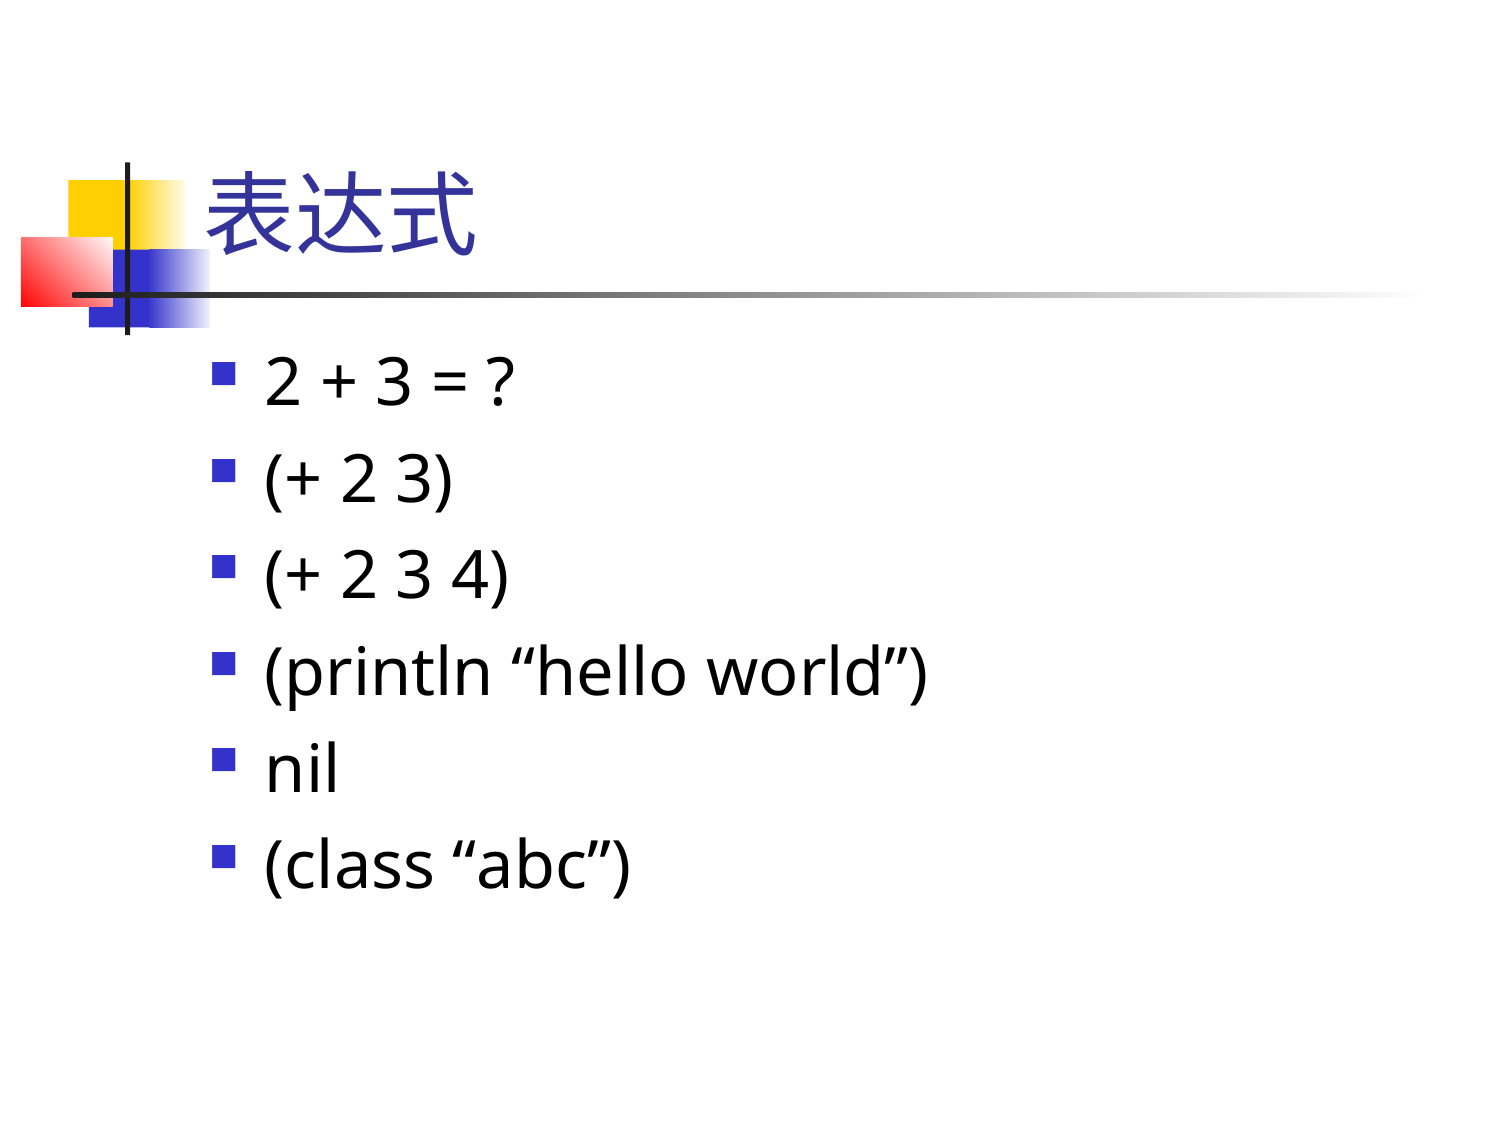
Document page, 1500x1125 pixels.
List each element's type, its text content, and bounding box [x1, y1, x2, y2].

list 2 + 3 = ? (+ 2 3) (+ 2 3 4) (println “hello world”) nil (class “abc”) [193, 331, 1469, 1007]
title 表达式 [188, 35, 1468, 276]
